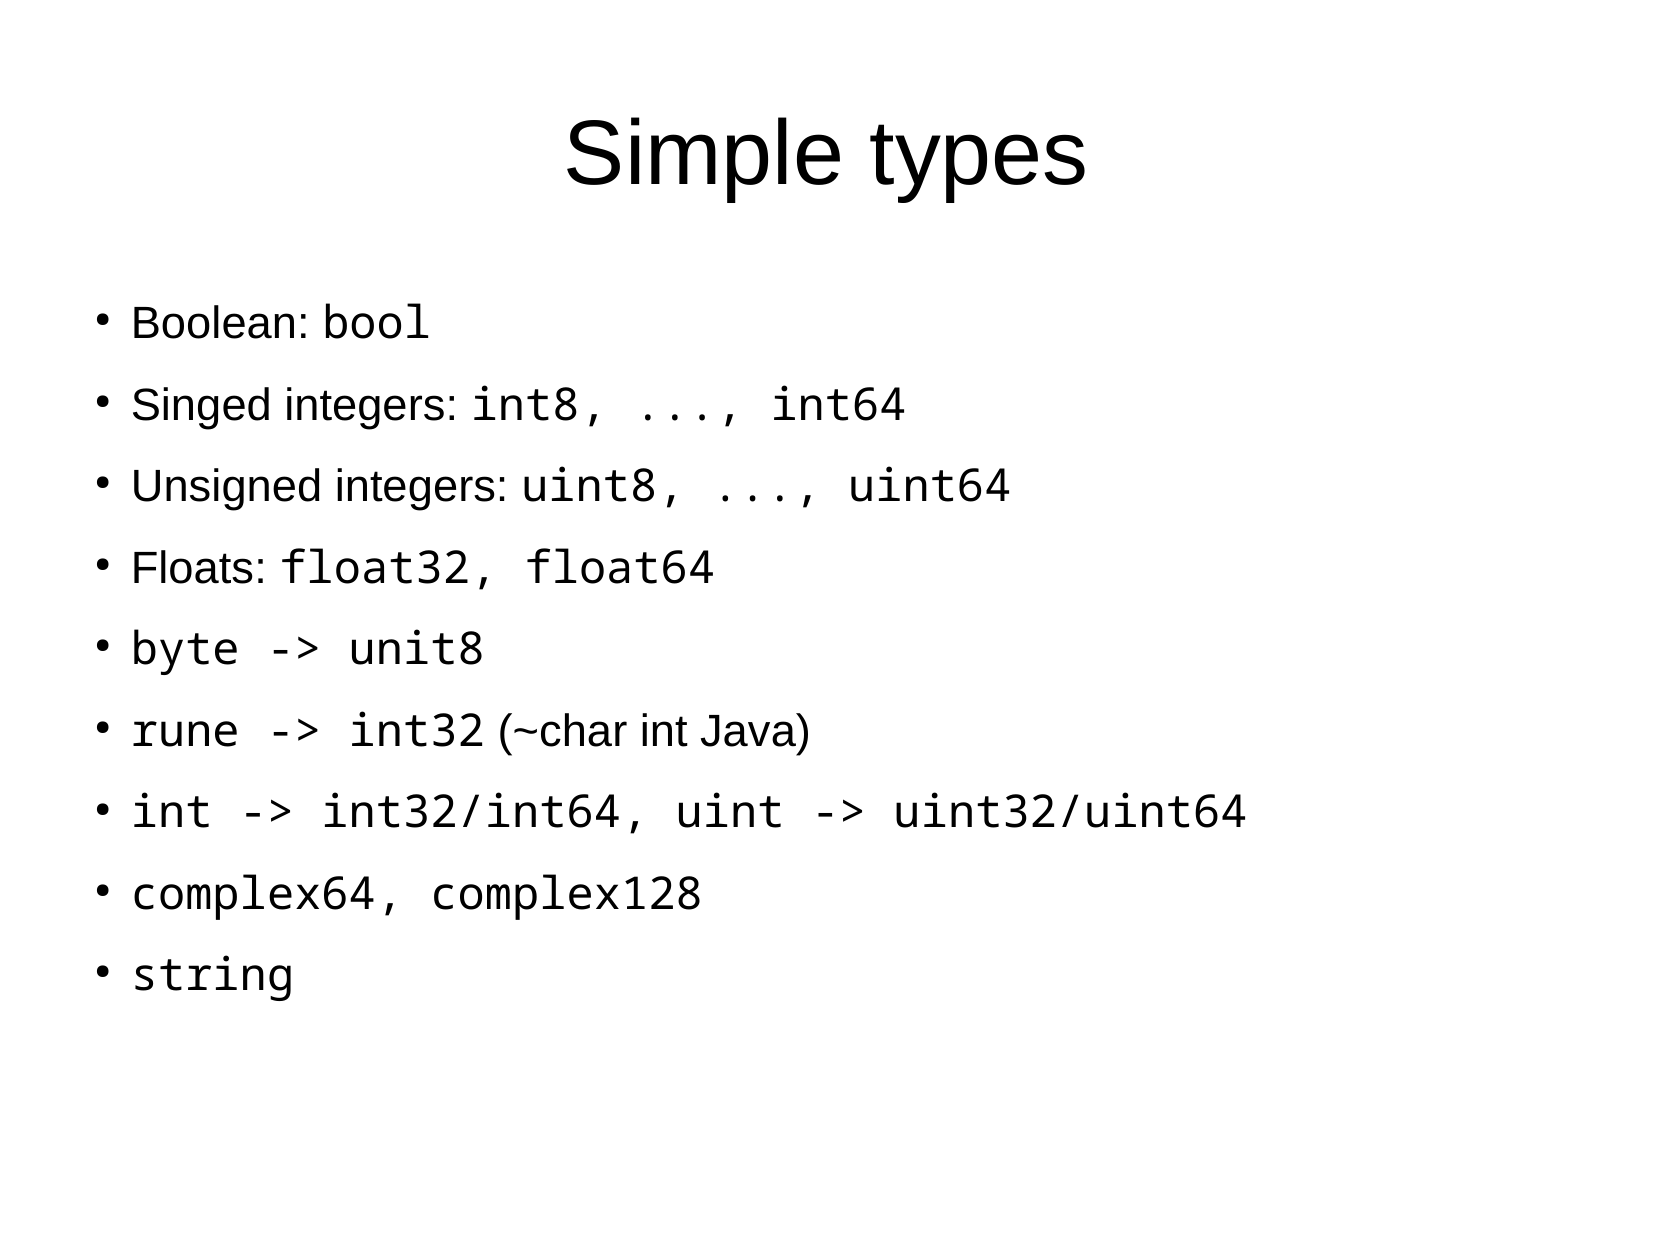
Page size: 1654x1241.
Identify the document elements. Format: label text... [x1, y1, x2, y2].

list Boolean: bool Singed integers: int8, ..., int64 Unsigned integers: uint8, ..., uint64 Floats: float32, float64 byte -> unit8 rune -> int32 (~char int Java) int -> int32/int64, uint -> uint32/uint64 complex64, complex128 string [82, 290, 1571, 1010]
title Simple types [82, 49, 1571, 257]
